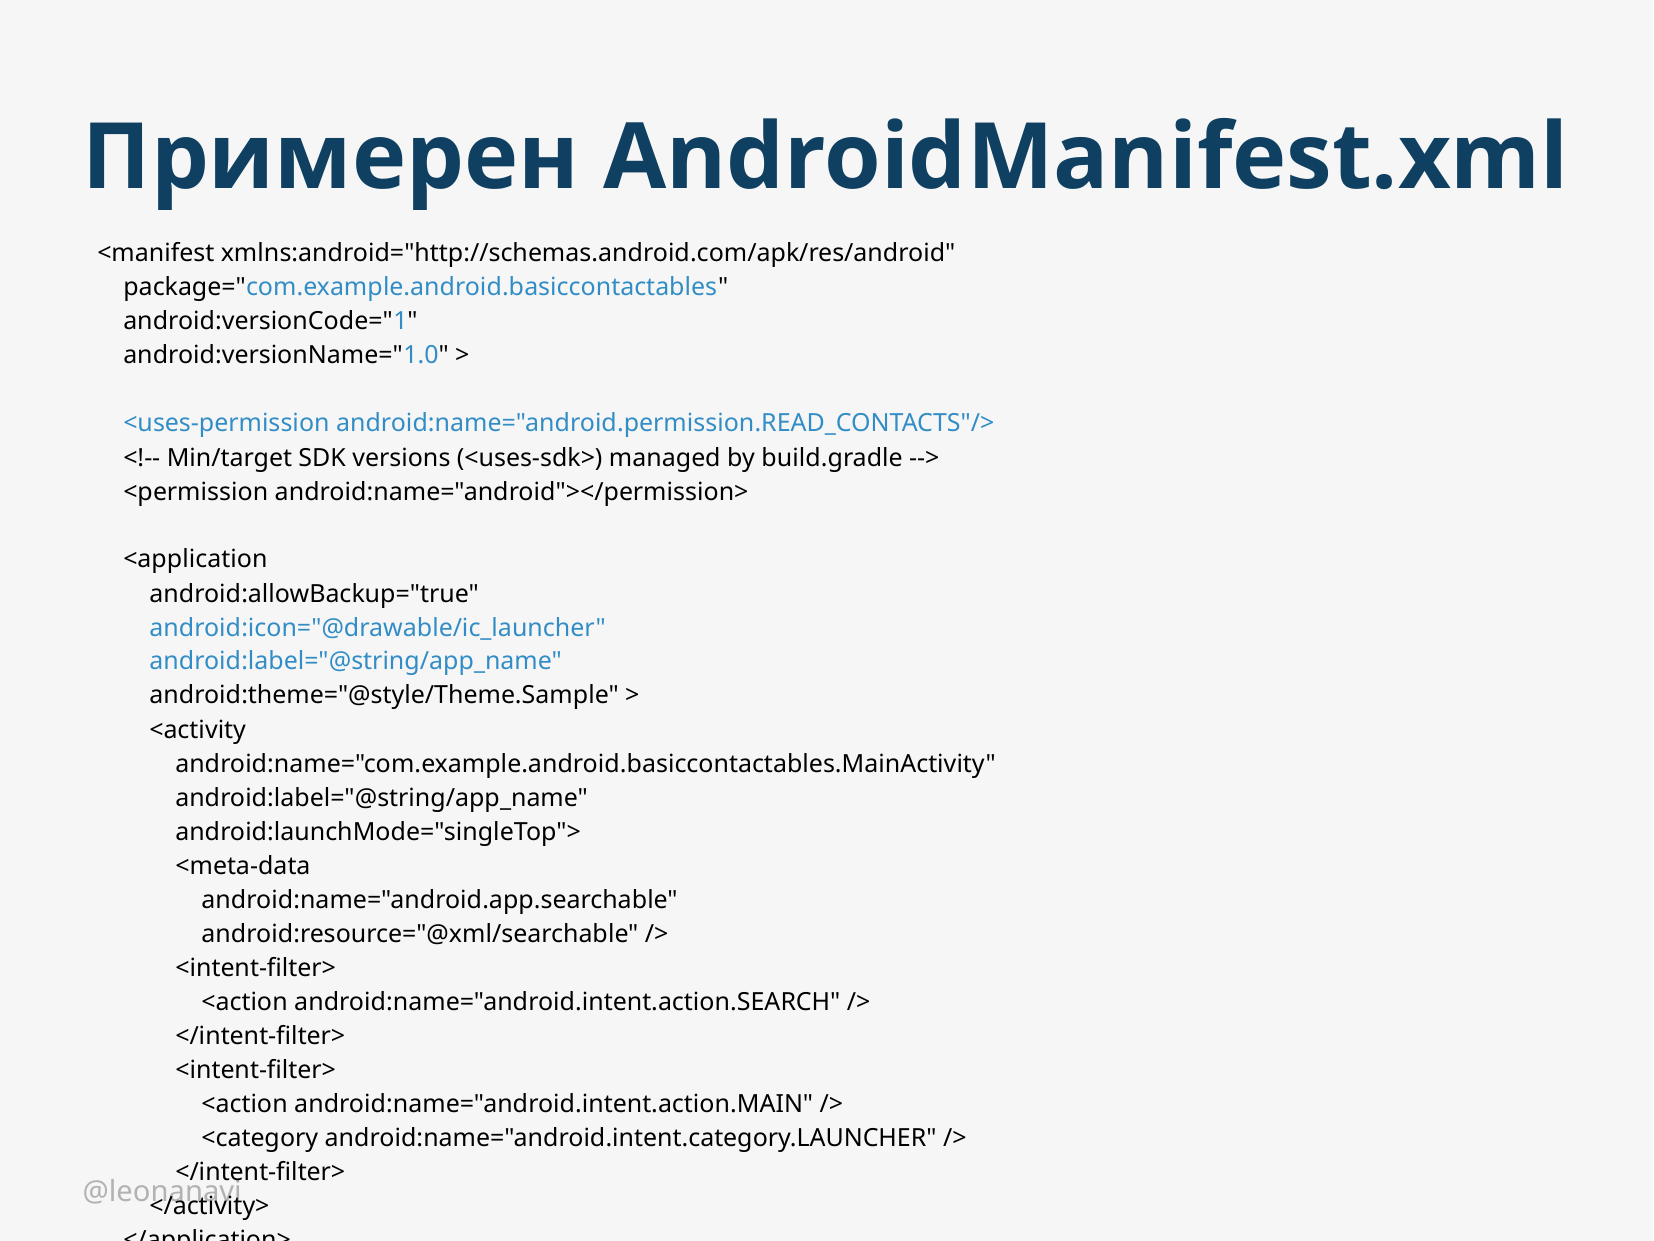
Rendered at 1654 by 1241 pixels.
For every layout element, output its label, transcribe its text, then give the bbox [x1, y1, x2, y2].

text_box <manifest xmlns:android="http://schemas.android.com/apk/res/android" package="com.example.android.basiccontactables" android:versionCode="1" android:versionName="1.0" > <uses-permission android:name="android.permission.READ_CONTACTS"/> <!-- Min/target SDK versions (<uses-sdk>) managed by build.gradle --> <permission android:name="android"></permission> <application android:allowBackup="true" android:icon="@drawable/ic_launcher" android:label="@string/app_name" android:theme="@style/Theme.Sample" > <activity android:name="com.example.android.basiccontactables.MainActivity" android:label="@string/app_name" android:launchMode="singleTop"> <meta-data android:name="android.app.searchable" android:resource="@xml/searchable" /> <intent-filter> <action android:name="android.intent.action.SEARCH" /> </intent-filter> <intent-filter> <action android:name="android.intent.action.MAIN" /> <category android:name="android.intent.category.LAUNCHER" /> </intent-filter> </activity> </application> </manifest> [82, 227, 1448, 1151]
title Примерен AndroidManifest.xml [82, 49, 1571, 257]
